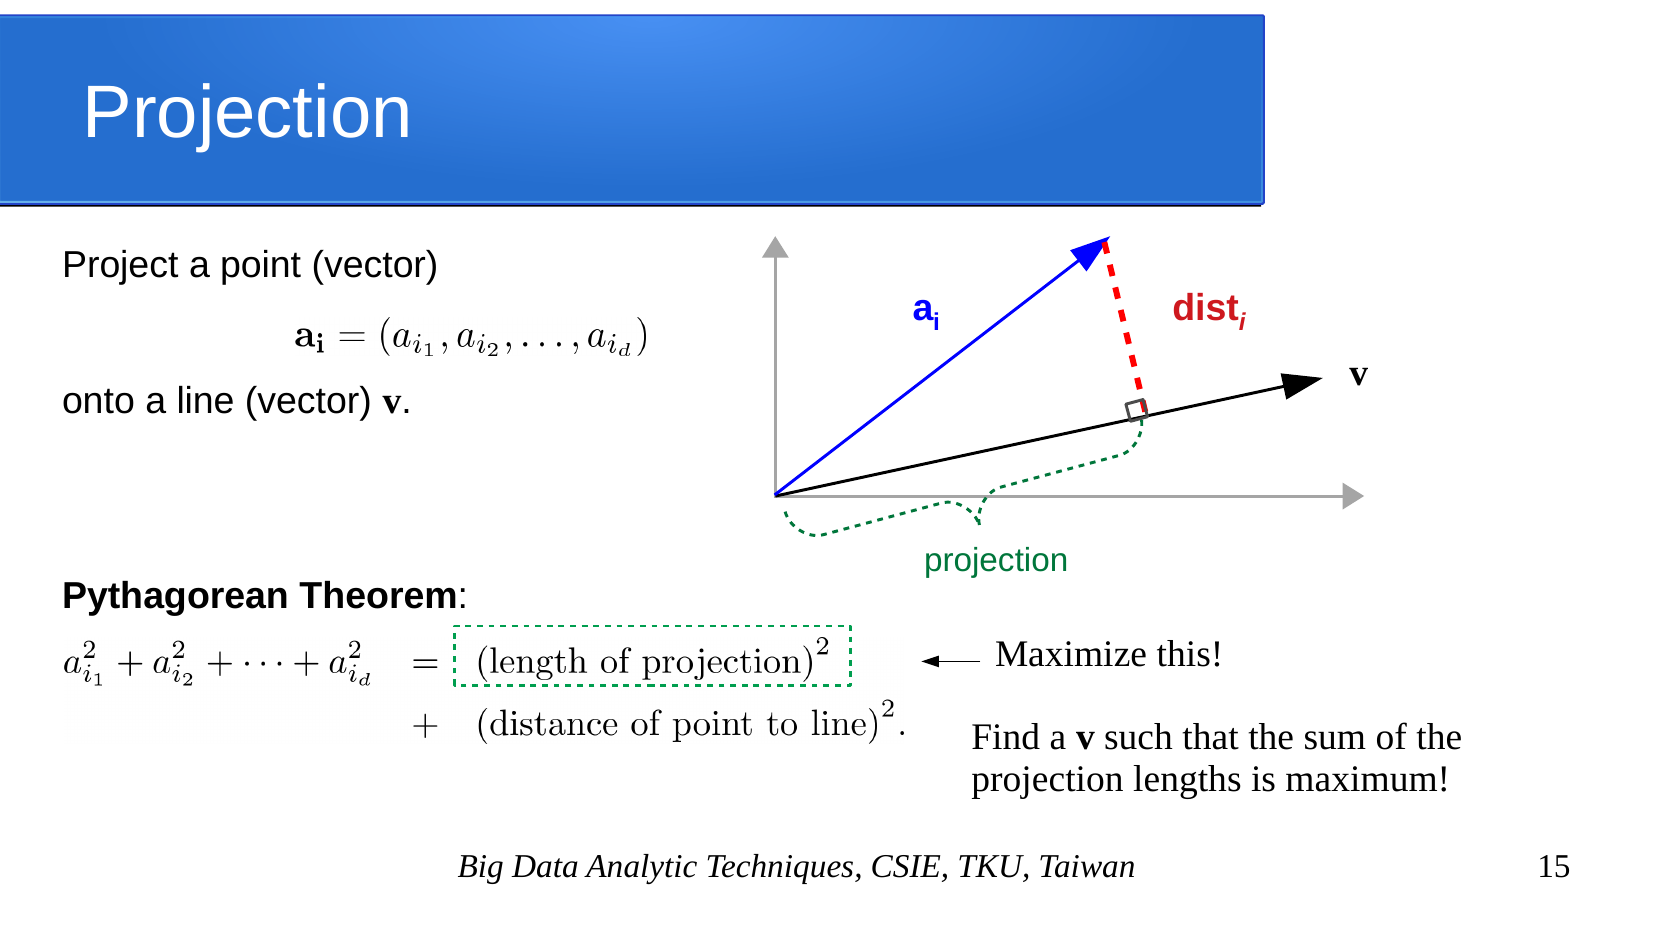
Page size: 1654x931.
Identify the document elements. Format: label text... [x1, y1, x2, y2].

text_box disti [1157, 279, 1282, 355]
text_box Find a v such that the sum of the projection lengths is maximum! [956, 708, 1548, 849]
text_box onto a line (vector) v. [47, 372, 461, 443]
text_box projection [909, 533, 1111, 586]
text_box v [1334, 344, 1394, 402]
text_box Project a point (vector) [47, 236, 461, 308]
title Projection [82, 35, 1235, 189]
picture [295, 317, 646, 356]
text_box Pythagorean Theorem: [47, 566, 538, 638]
text_box Maximize this! [980, 625, 1453, 697]
text_box ai [897, 279, 993, 343]
picture [64, 637, 904, 744]
